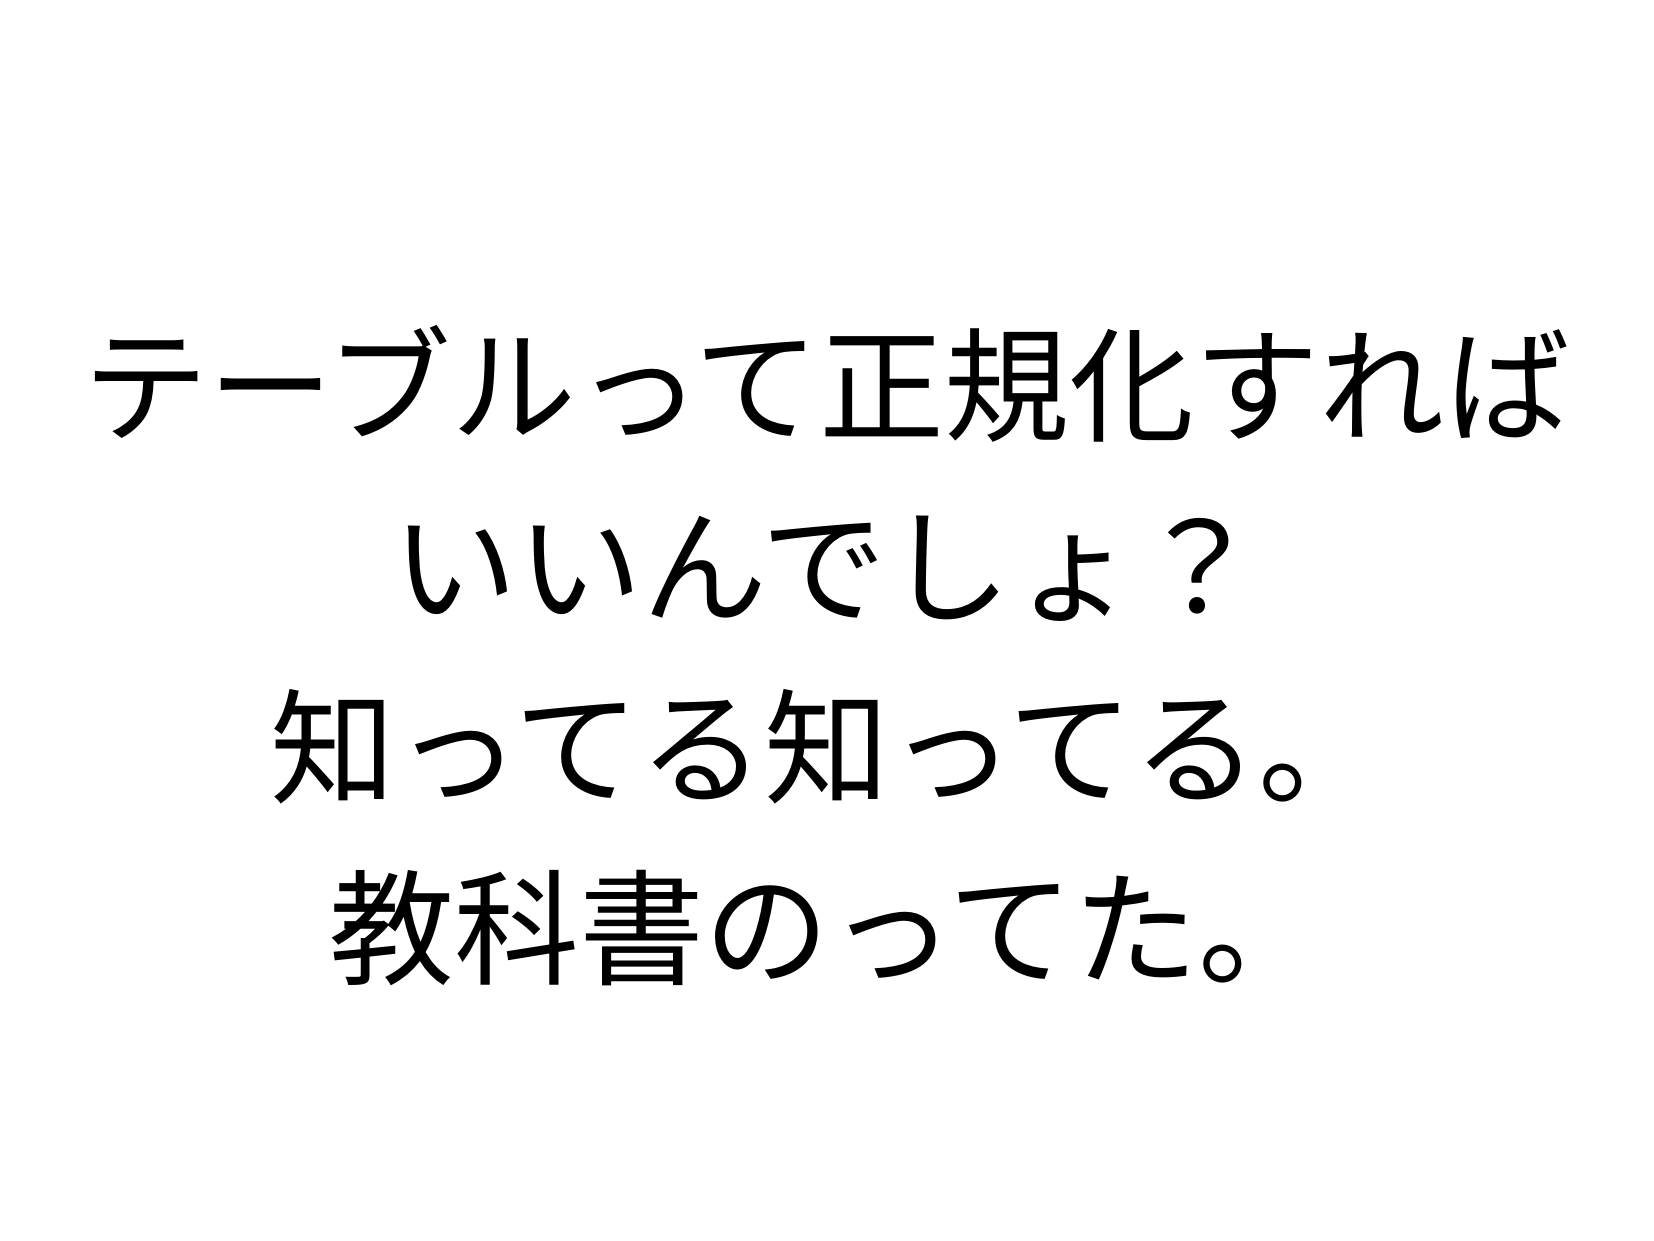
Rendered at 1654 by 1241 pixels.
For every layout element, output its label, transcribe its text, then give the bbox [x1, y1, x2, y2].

subtitle テーブルって正規化すればいいんでしょ？ 知ってる知ってる。 教科書のってた。 [82, 290, 1571, 1010]
